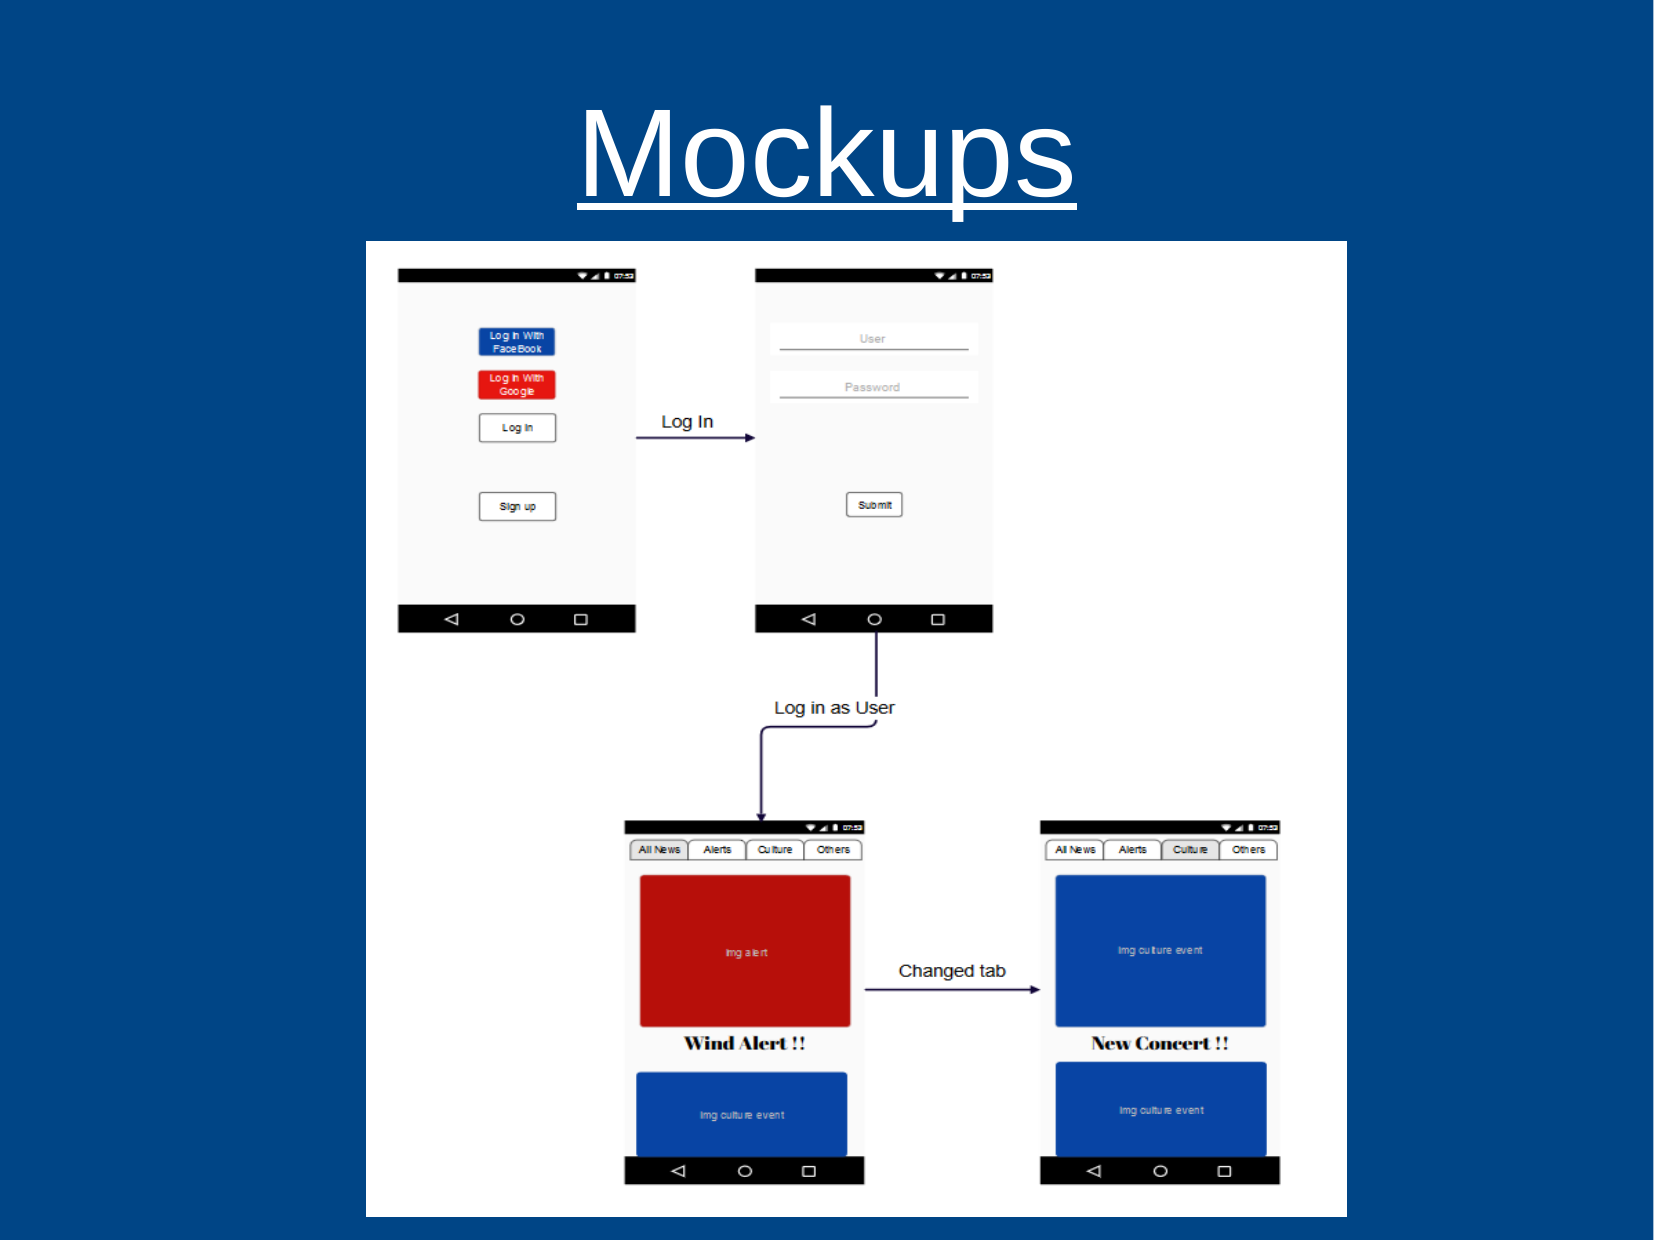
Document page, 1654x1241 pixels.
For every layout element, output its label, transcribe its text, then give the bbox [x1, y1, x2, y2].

picture [366, 241, 1347, 1217]
title Mockups [82, 49, 1571, 257]
